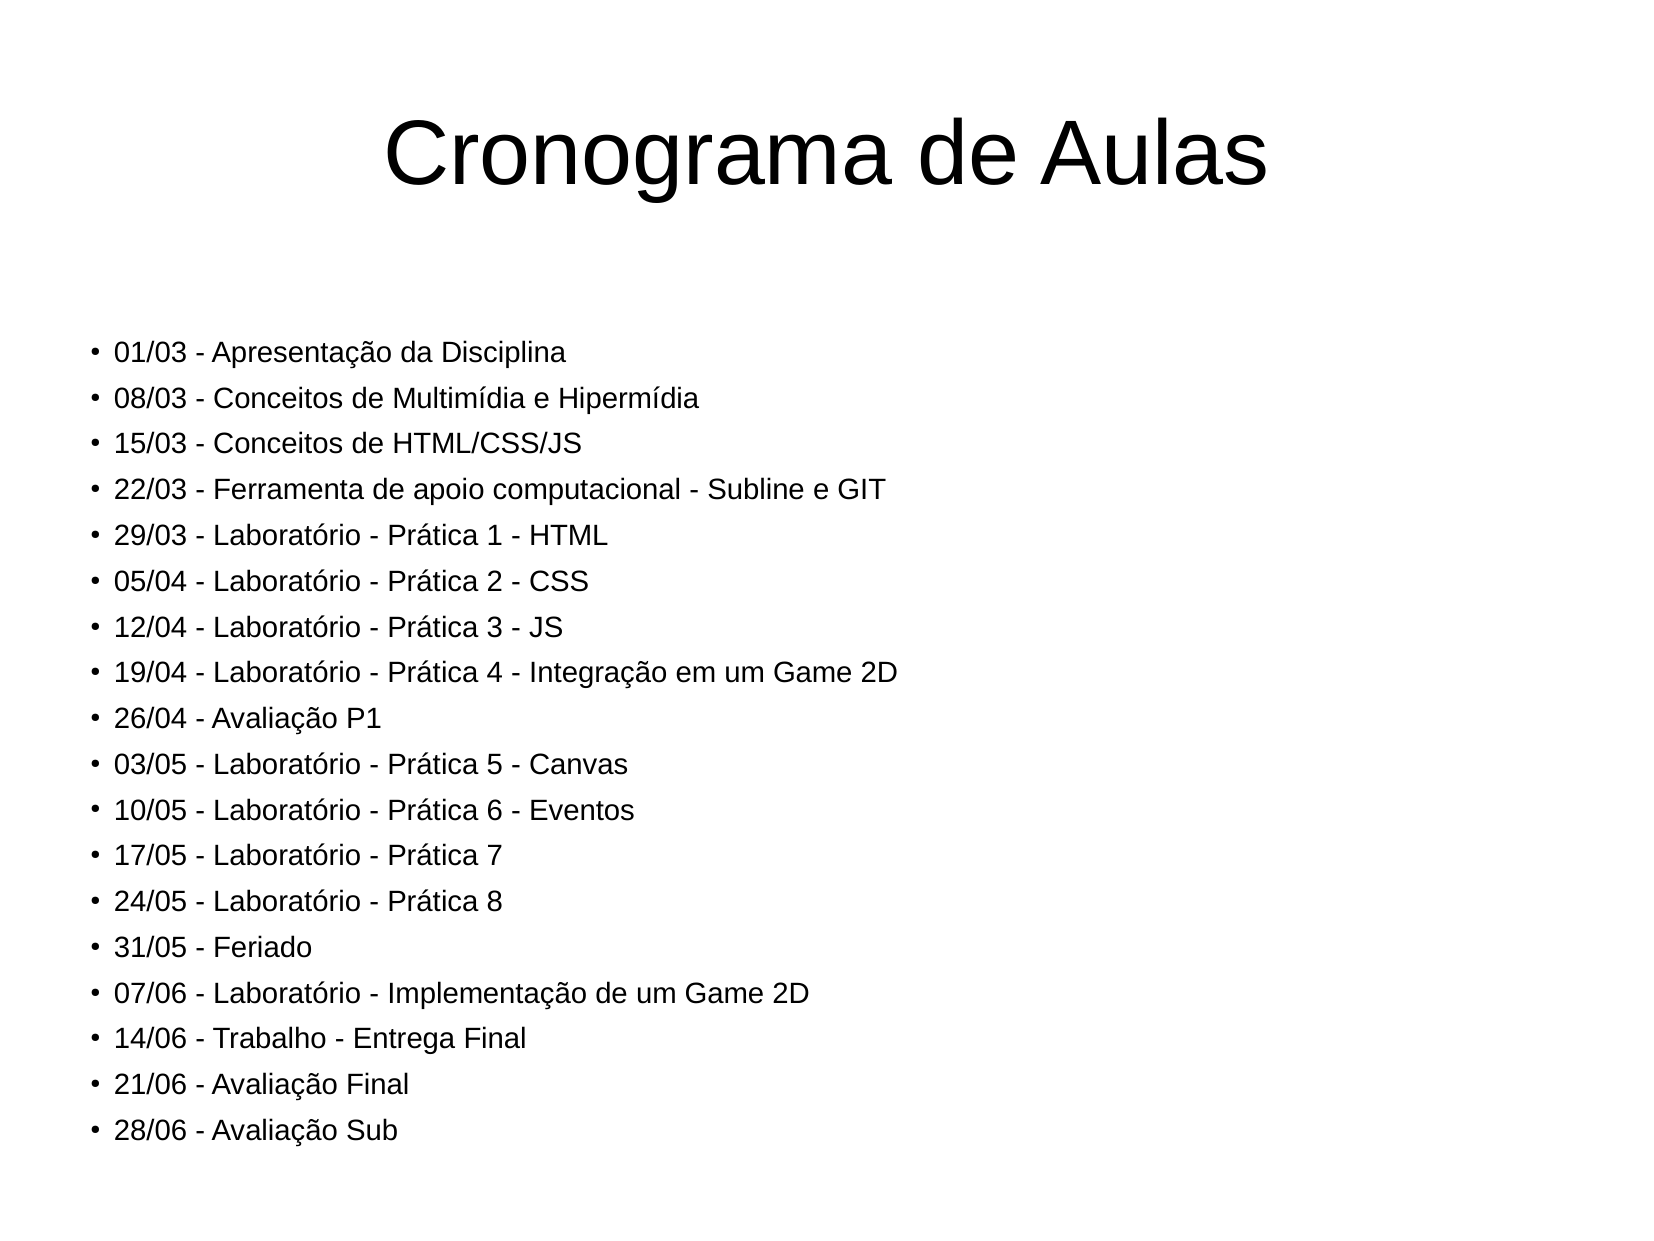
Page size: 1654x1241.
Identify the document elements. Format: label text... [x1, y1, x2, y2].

title Cronograma de Aulas [82, 49, 1571, 257]
list 01/03 - Apresentação da Disciplina 08/03 - Conceitos de Multimídia e Hipermídia 15/03 - Conceitos de HTML/CSS/JS 22/03 - Ferramenta de apoio computacional - Subline e GIT 29/03 - Laboratório - Prática 1 - HTML 05/04 - Laboratório - Prática 2 - CSS 12/04 - Laboratório - Prática 3 - JS 19/04 - Laboratório - Prática 4 - Integração em um Game 2D 26/04 - Avaliação P1 03/05 - Laboratório - Prática 5 - Canvas 10/05 - Laboratório - Prática 6 - Eventos 17/05 - Laboratório - Prática 7 24/05 - Laboratório - Prática 8 31/05 - Feriado 07/06 - Laboratório - Implementação de um Game 2D 14/06 - Trabalho - Entrega Final 21/06 - Avaliação Final 28/06 - Avaliação Sub [82, 290, 1571, 1156]
